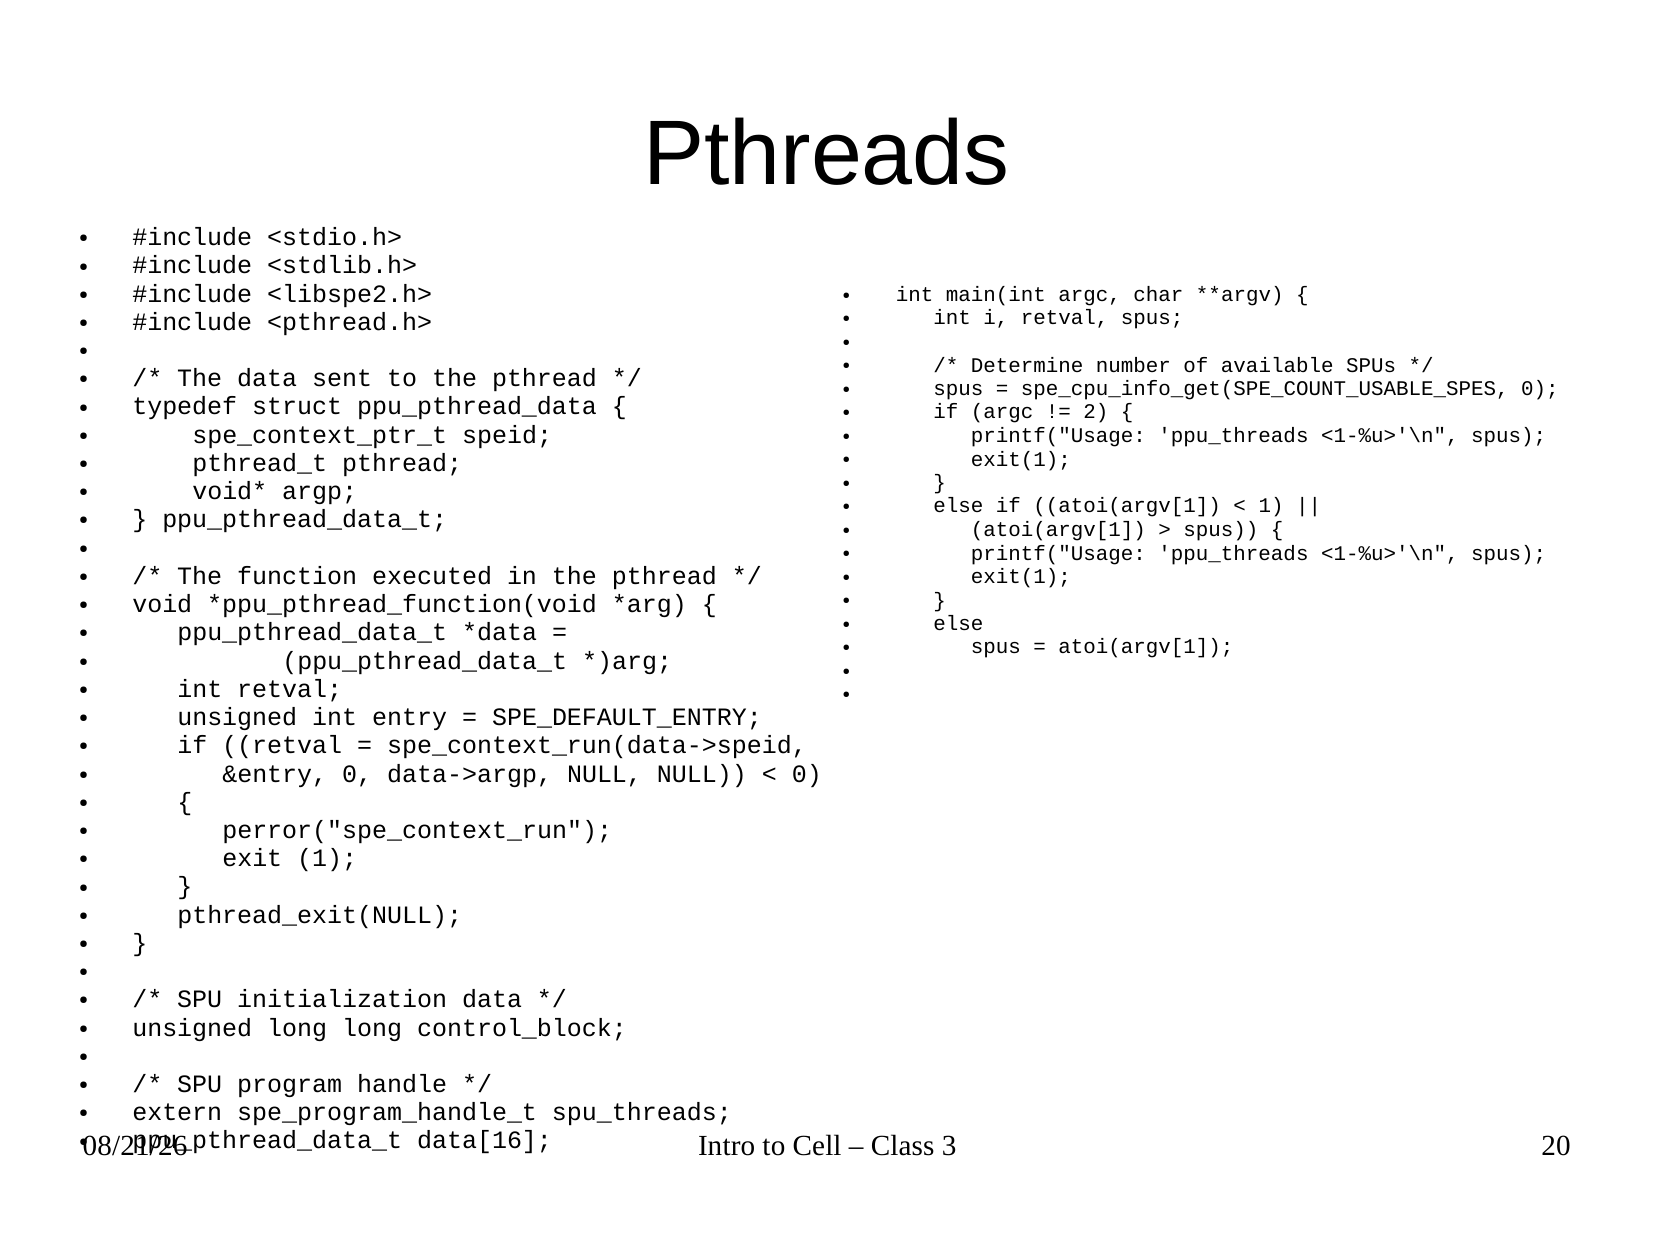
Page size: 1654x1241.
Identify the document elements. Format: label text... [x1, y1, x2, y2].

list #include <stdio.h> #include <stdlib.h> #include <libspe2.h> #include <pthread.h> /* The data sent to the pthread */ typedef struct ppu_pthread_data { spe_context_ptr_t speid; pthread_t pthread; void* argp; } ppu_pthread_data_t; /* The function executed in the pthread */ void *ppu_pthread_function(void *arg) { ppu_pthread_data_t *data = (ppu_pthread_data_t *)arg; int retval; unsigned int entry = SPE_DEFAULT_ENTRY; if ((retval = spe_context_run(data->speid, &entry, 0, data->argp, NULL, NULL)) < 0) { perror("spe_context_run"); exit (1); } pthread_exit(NULL); } /* SPU initialization data */ unsigned long long control_block; /* SPU program handle */ extern spe_program_handle_t spu_threads; ppu_pthread_data_t data[16]; [61, 225, 863, 1108]
list int main(int argc, char **argv) { int i, retval, spus; /* Determine number of available SPUs */ spus = spe_cpu_info_get(SPE_COUNT_USABLE_SPES, 0); if (argc != 2) { printf("Usage: 'ppu_threads <1-%u>'\n", spus); exit(1); } else if ((atoi(argv[1]) < 1) || (atoi(argv[1]) > spus)) { printf("Usage: 'ppu_threads <1-%u>'\n", spus); exit(1); } else spus = atoi(argv[1]); [825, 284, 1613, 1088]
title Pthreads [82, 49, 1571, 257]
